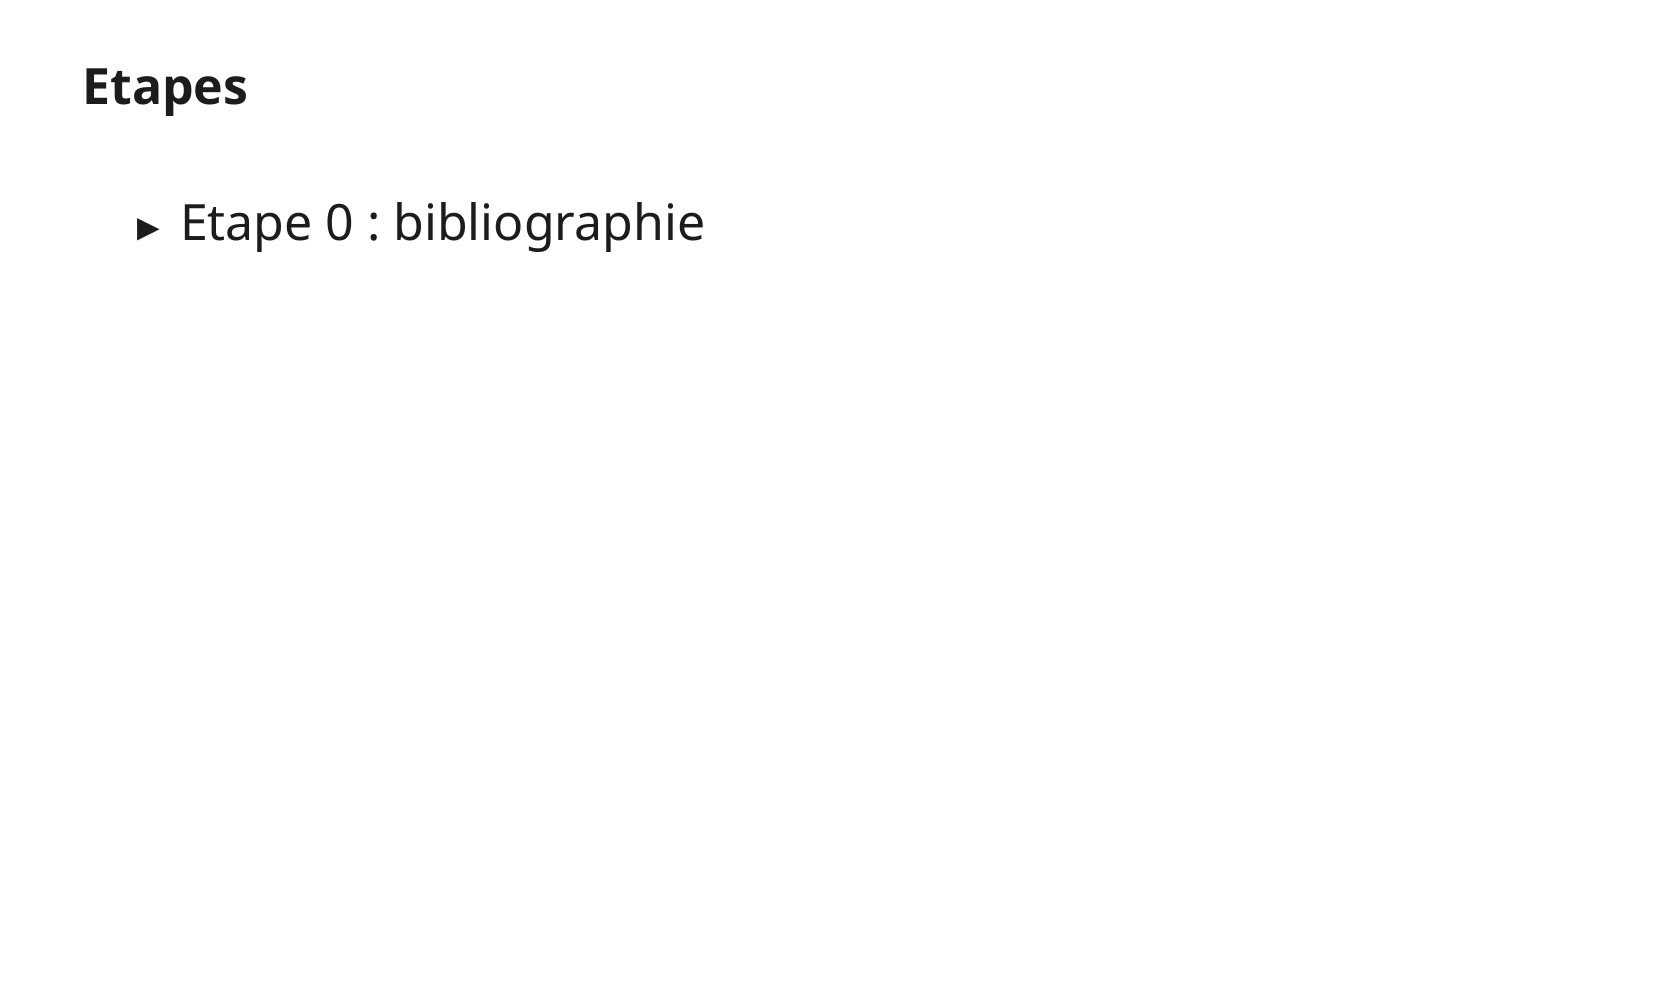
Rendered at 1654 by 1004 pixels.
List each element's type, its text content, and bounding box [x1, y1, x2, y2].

text_box ► Etape 0 : bibliographie [130, 186, 1571, 815]
text_box Etapes [82, 51, 1571, 130]
